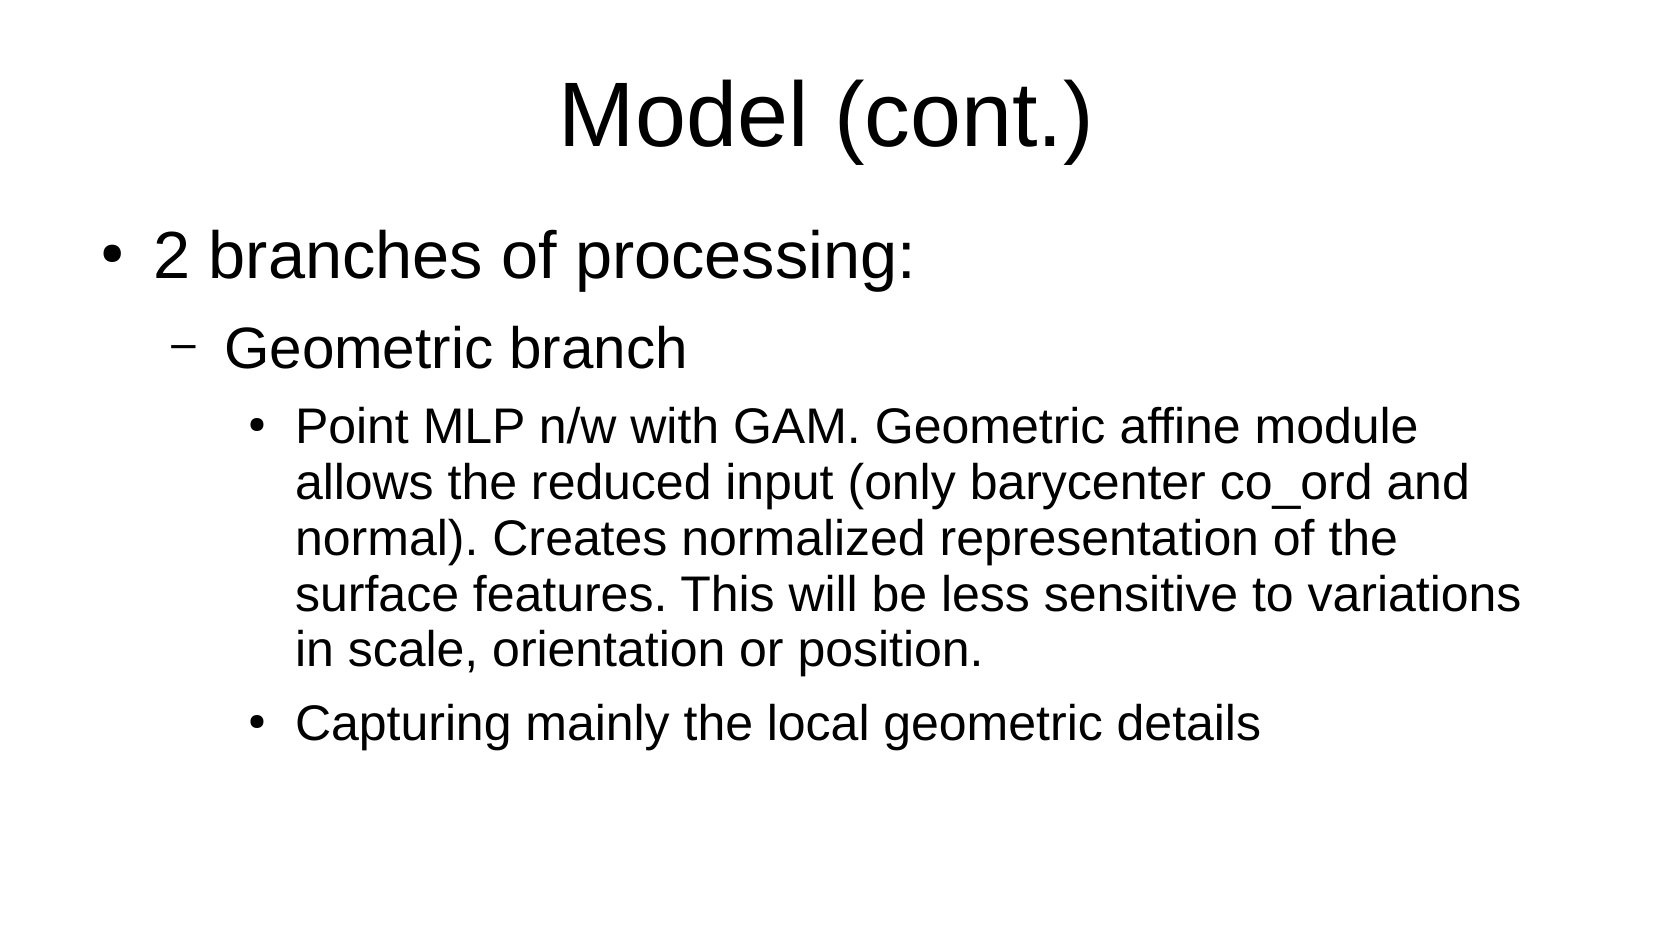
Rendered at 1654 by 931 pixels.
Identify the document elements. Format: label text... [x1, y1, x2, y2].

list 2 branches of processing: Geometric branch Point MLP n/w with GAM. Geometric affine module allows the reduced input (only barycenter co_ord and normal). Creates normalized representation of the surface features. This will be less sensitive to variations in scale, orientation or position. Capturing mainly the local geometric details [82, 217, 1571, 758]
title Model (cont.) [82, 37, 1571, 193]
